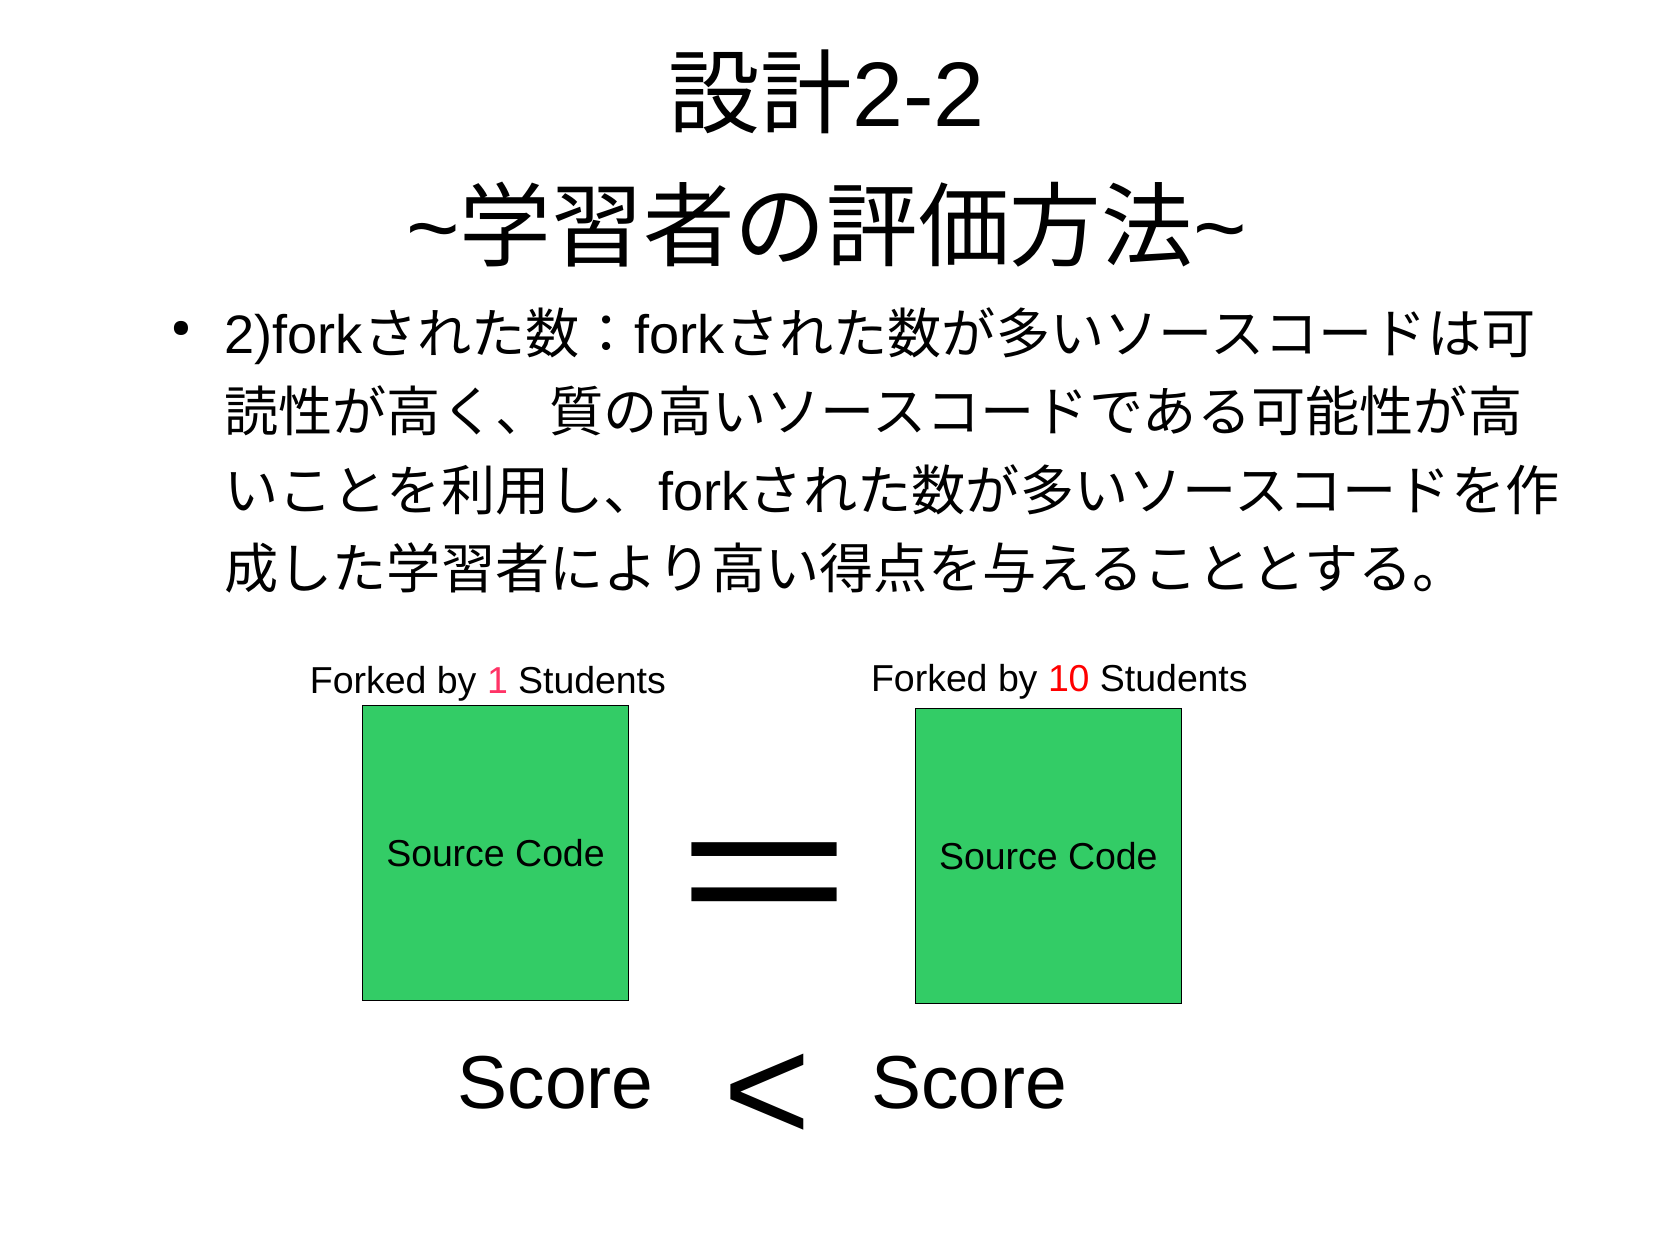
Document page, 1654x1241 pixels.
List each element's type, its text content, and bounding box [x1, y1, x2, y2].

text_box Score [442, 1033, 708, 1133]
text_box < [708, 998, 1329, 1182]
title 設計2-2 ~学習者の評価方法~ [82, 36, 1571, 270]
text_box Source Code [362, 709, 629, 1001]
text_box Source Code [915, 708, 1182, 998]
list 2)forkされた数：forkされた数が多いソースコードは可読性が高く、質の高いソースコードである可能性が高いことを利用し、forkされた数が多いソースコードを作成した学習者により高い得点を与えることとする。 [82, 290, 1571, 1109]
text_box ＝ [649, 708, 1063, 978]
text_box Forked by 1 Students [295, 651, 709, 709]
text_box Forked by 10 Students [856, 649, 1300, 707]
